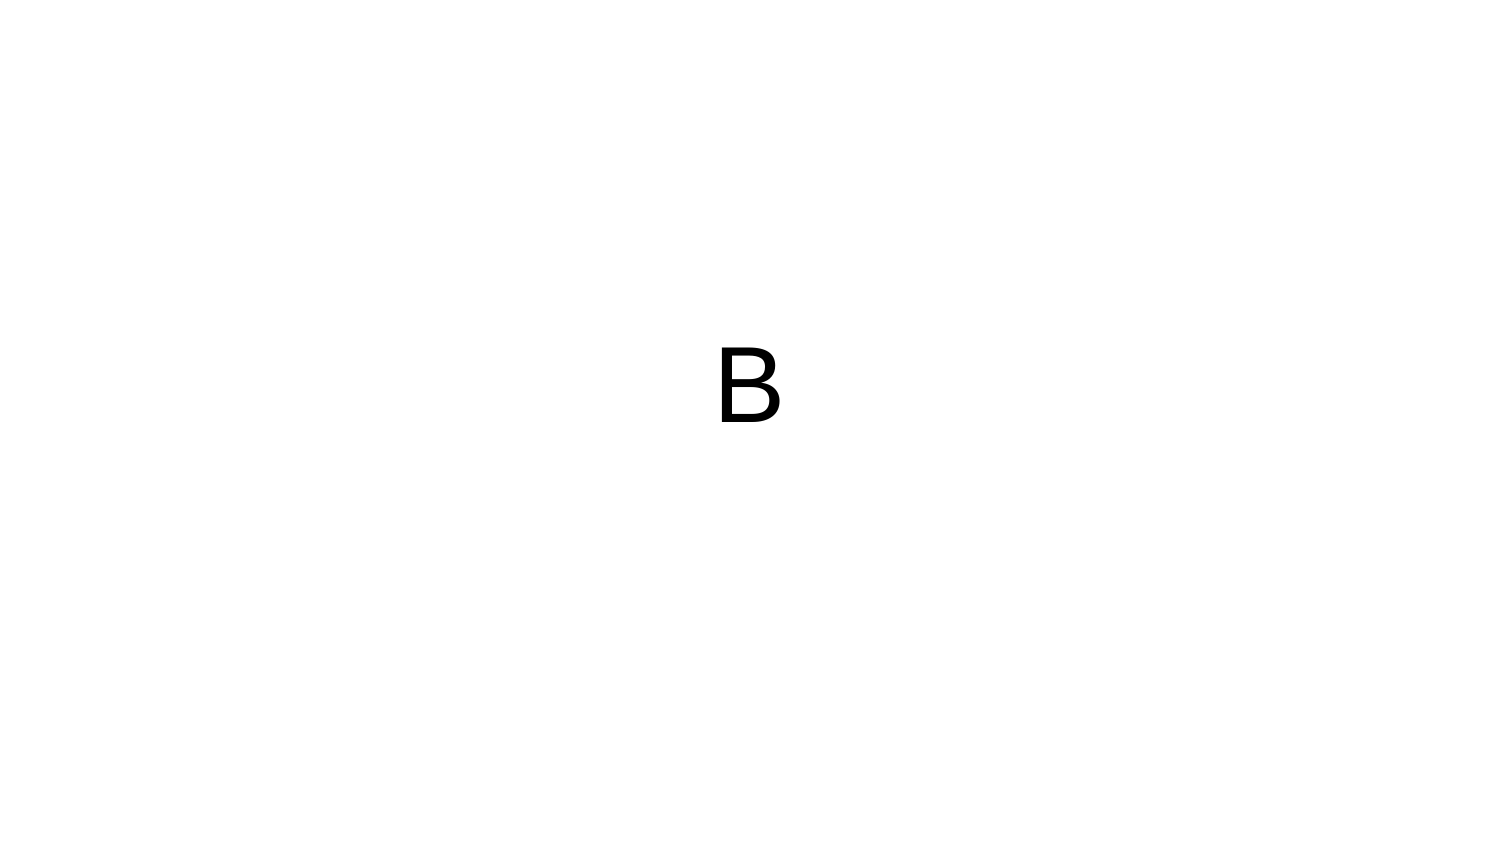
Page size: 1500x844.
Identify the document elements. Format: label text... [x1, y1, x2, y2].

title B [51, 123, 1449, 461]
